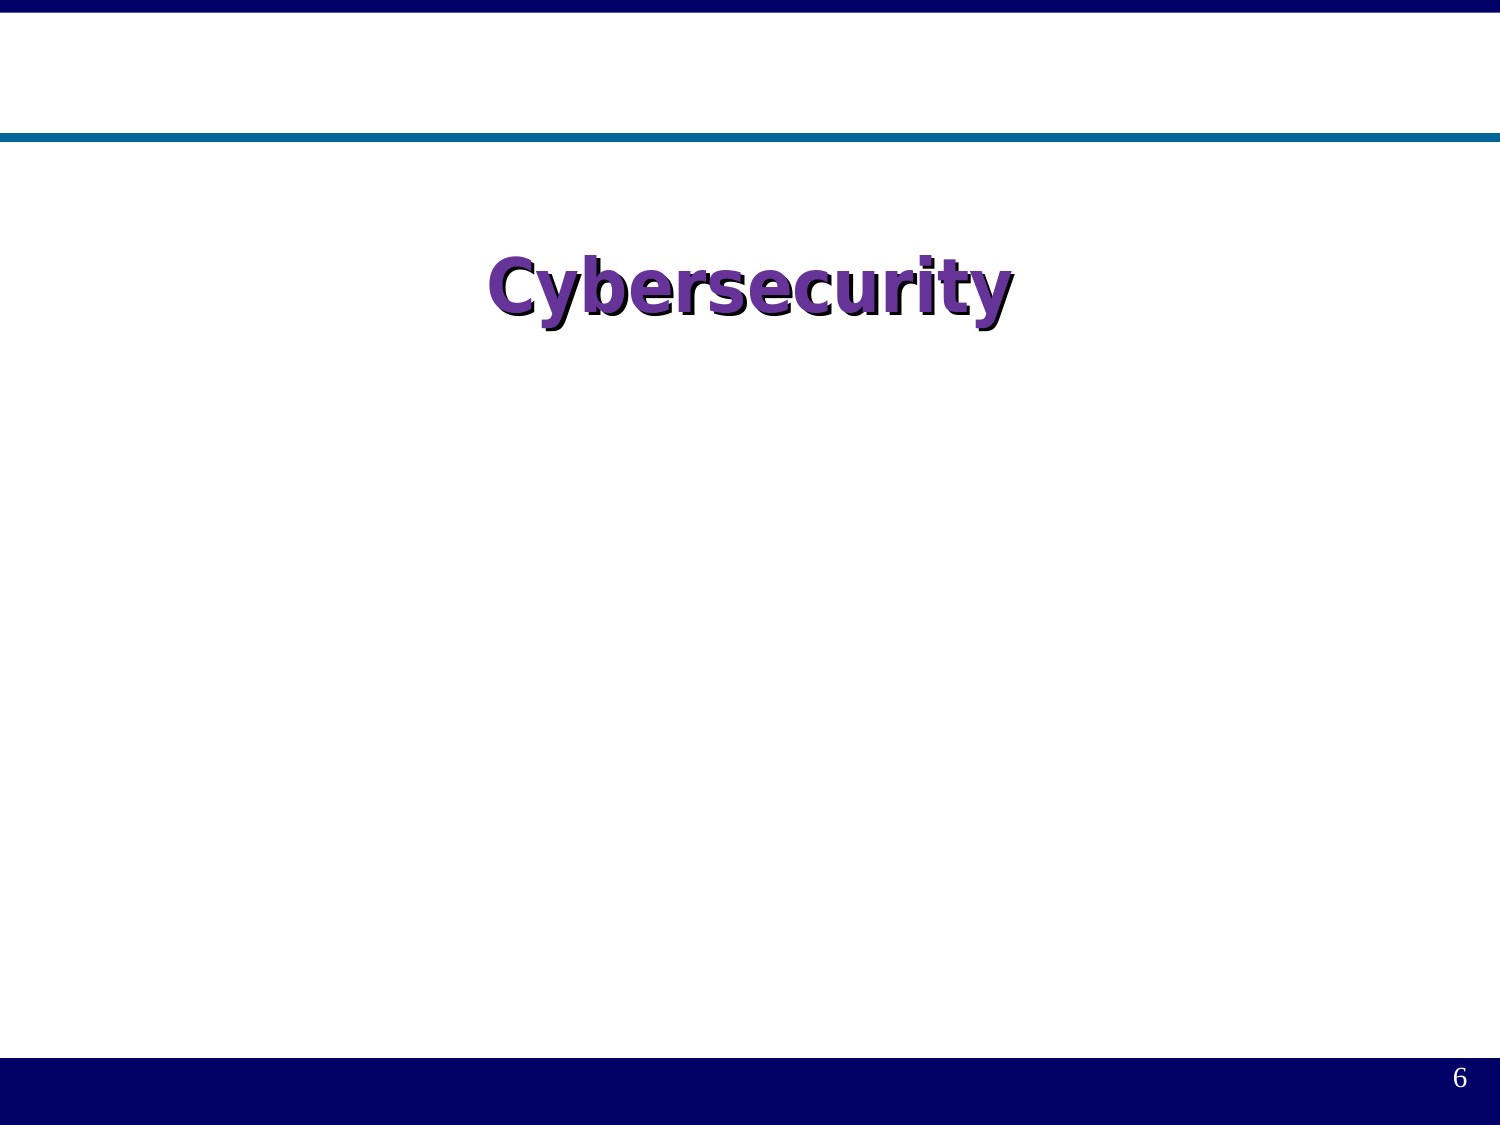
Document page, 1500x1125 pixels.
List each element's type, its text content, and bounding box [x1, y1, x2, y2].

subtitle Cybersecurity [30, 0, 1471, 580]
